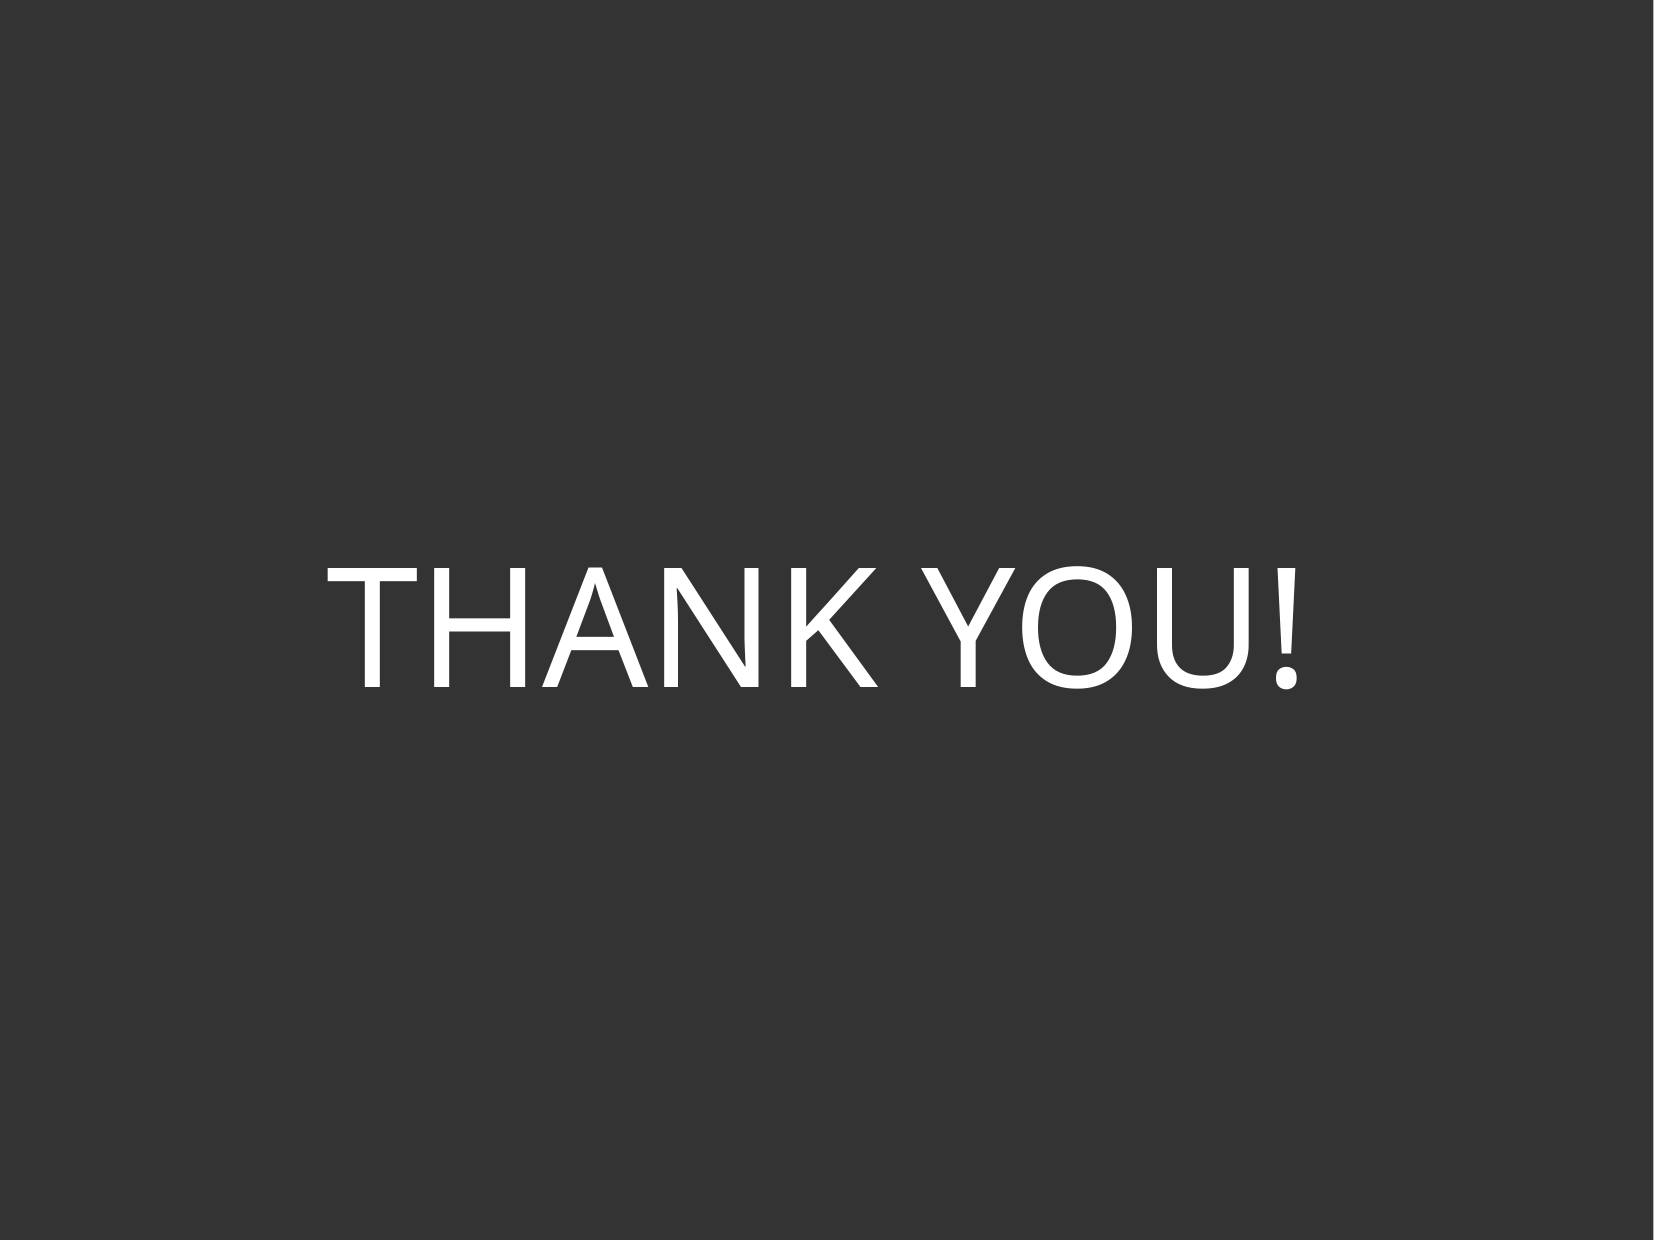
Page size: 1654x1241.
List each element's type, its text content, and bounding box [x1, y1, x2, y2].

title THANK YOU! [65, 455, 1571, 791]
